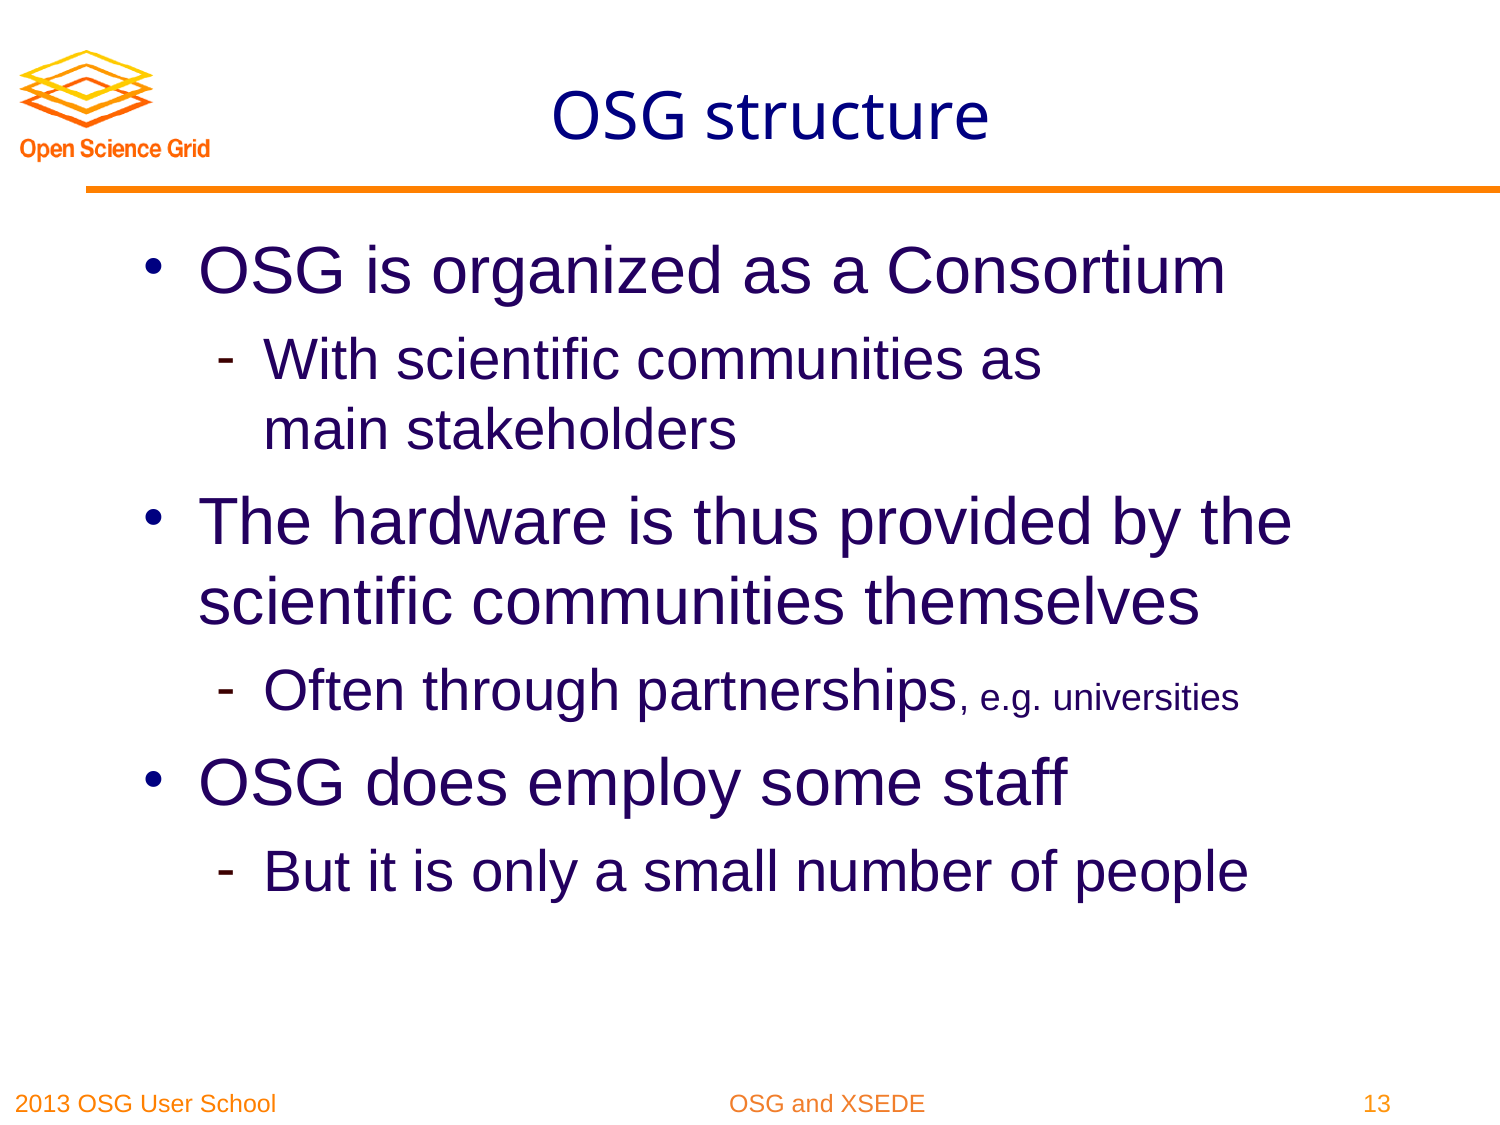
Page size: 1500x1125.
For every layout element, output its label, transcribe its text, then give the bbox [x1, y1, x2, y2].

picture [0, 27, 201, 179]
list OSG is organized as a Consortium With scientific communities as main stakeholders The hardware is thus provided by the scientific communities themselves Often through partnerships, e.g. universities OSG does employ some staff But it is only a small number of people [127, 218, 1403, 1010]
title OSG structure [201, 18, 1342, 207]
